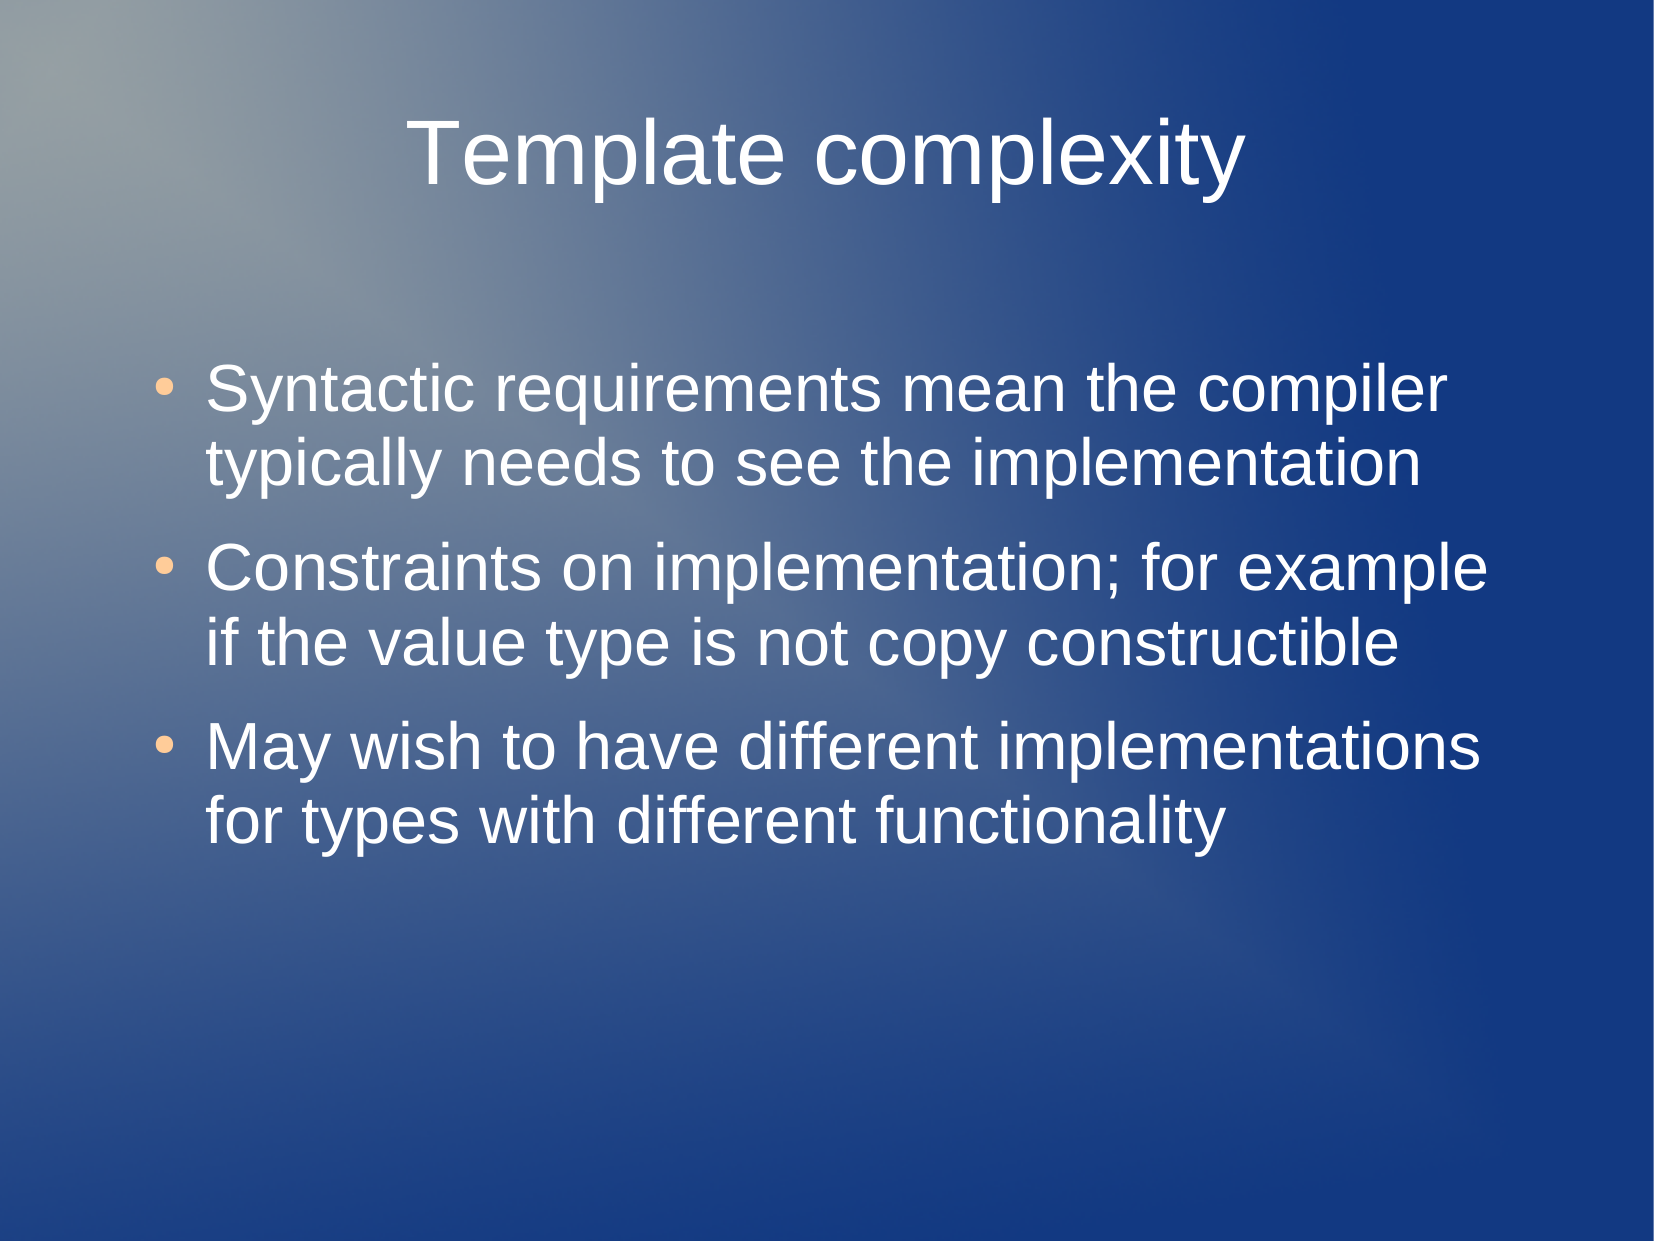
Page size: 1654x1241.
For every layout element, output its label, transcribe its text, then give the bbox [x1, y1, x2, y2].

picture [0, 0, 1654, 1241]
title Template complexity [82, 49, 1571, 257]
list Syntactic requirements mean the compiler typically needs to see the implementation Constraints on implementation; for example if the value type is not copy constructible May wish to have different implementations for types with different functionality [134, 350, 1516, 1133]
